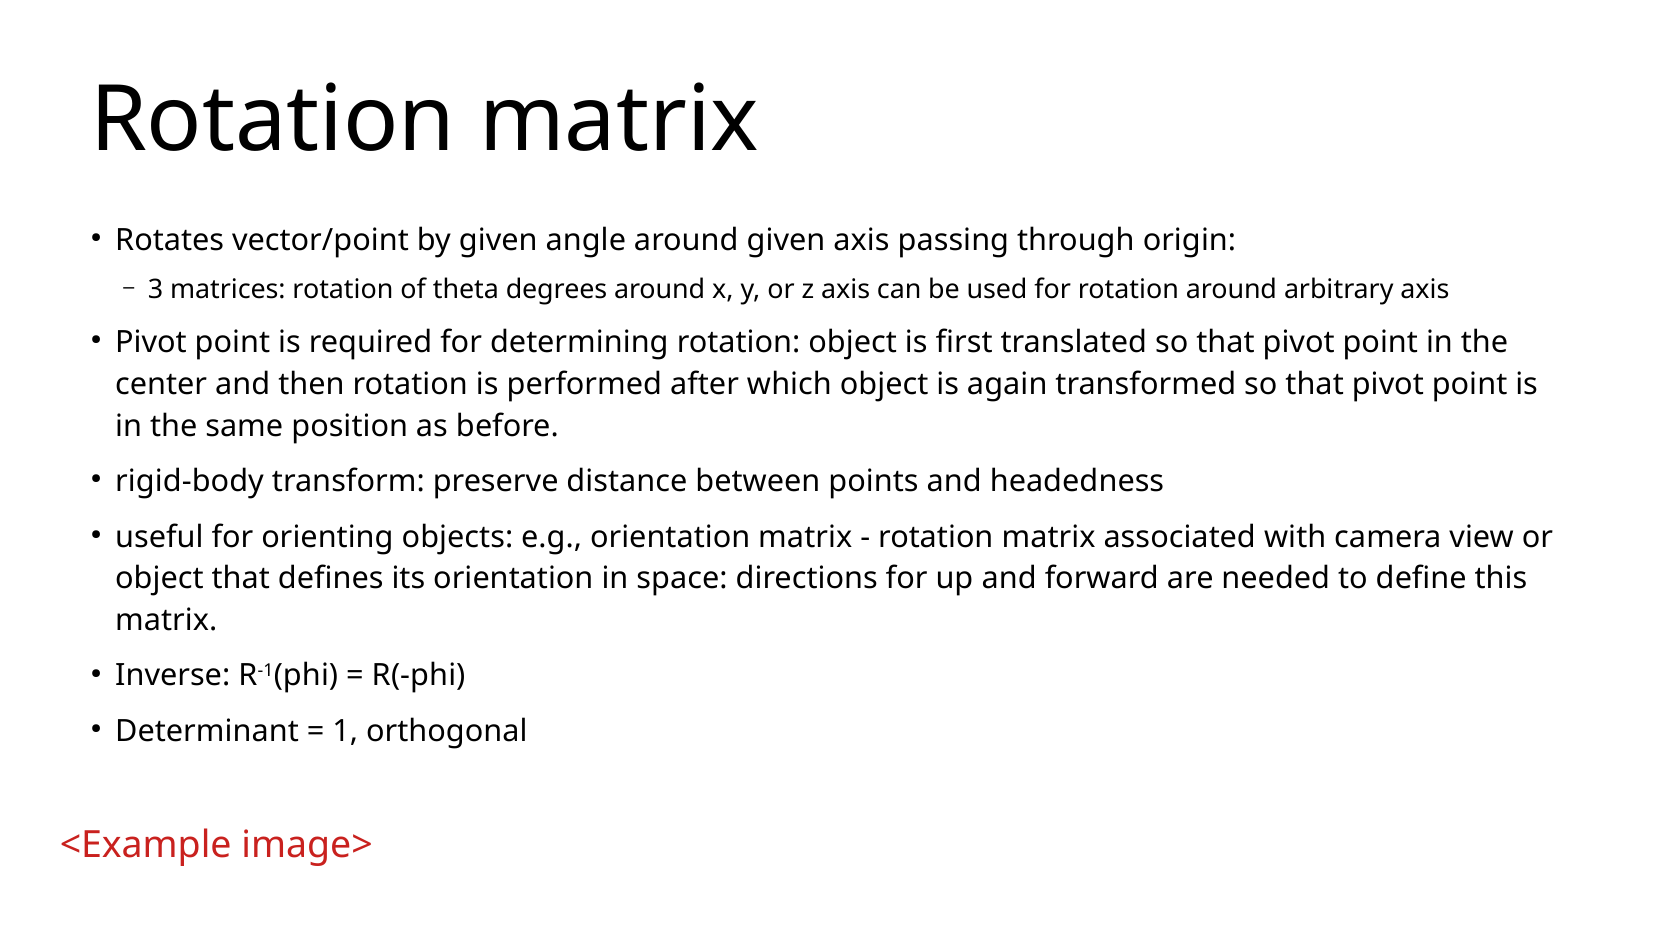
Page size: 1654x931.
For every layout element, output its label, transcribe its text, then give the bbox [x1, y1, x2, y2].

title Rotation matrix [90, 37, 1579, 193]
text_box <Example image> [45, 810, 1126, 872]
list Rotates vector/point by given angle around given axis passing through origin: 3 matrices: rotation of theta degrees around x, y, or z axis can be used for rotation around arbitrary axis Pivot point is required for determining rotation: object is first translated so that pivot point in the center and then rotation is performed after which object is again transformed so that pivot point is in the same position as before. rigid-body transform: preserve distance between points and headedness useful for orienting objects: e.g., orientation matrix - rotation matrix associated with camera view or object that defines its orientation in space: directions for up and forward are needed to define this matrix. Inverse: R-1(phi) = R(-phi) Determinant = 1, orthogonal [82, 217, 1571, 758]
